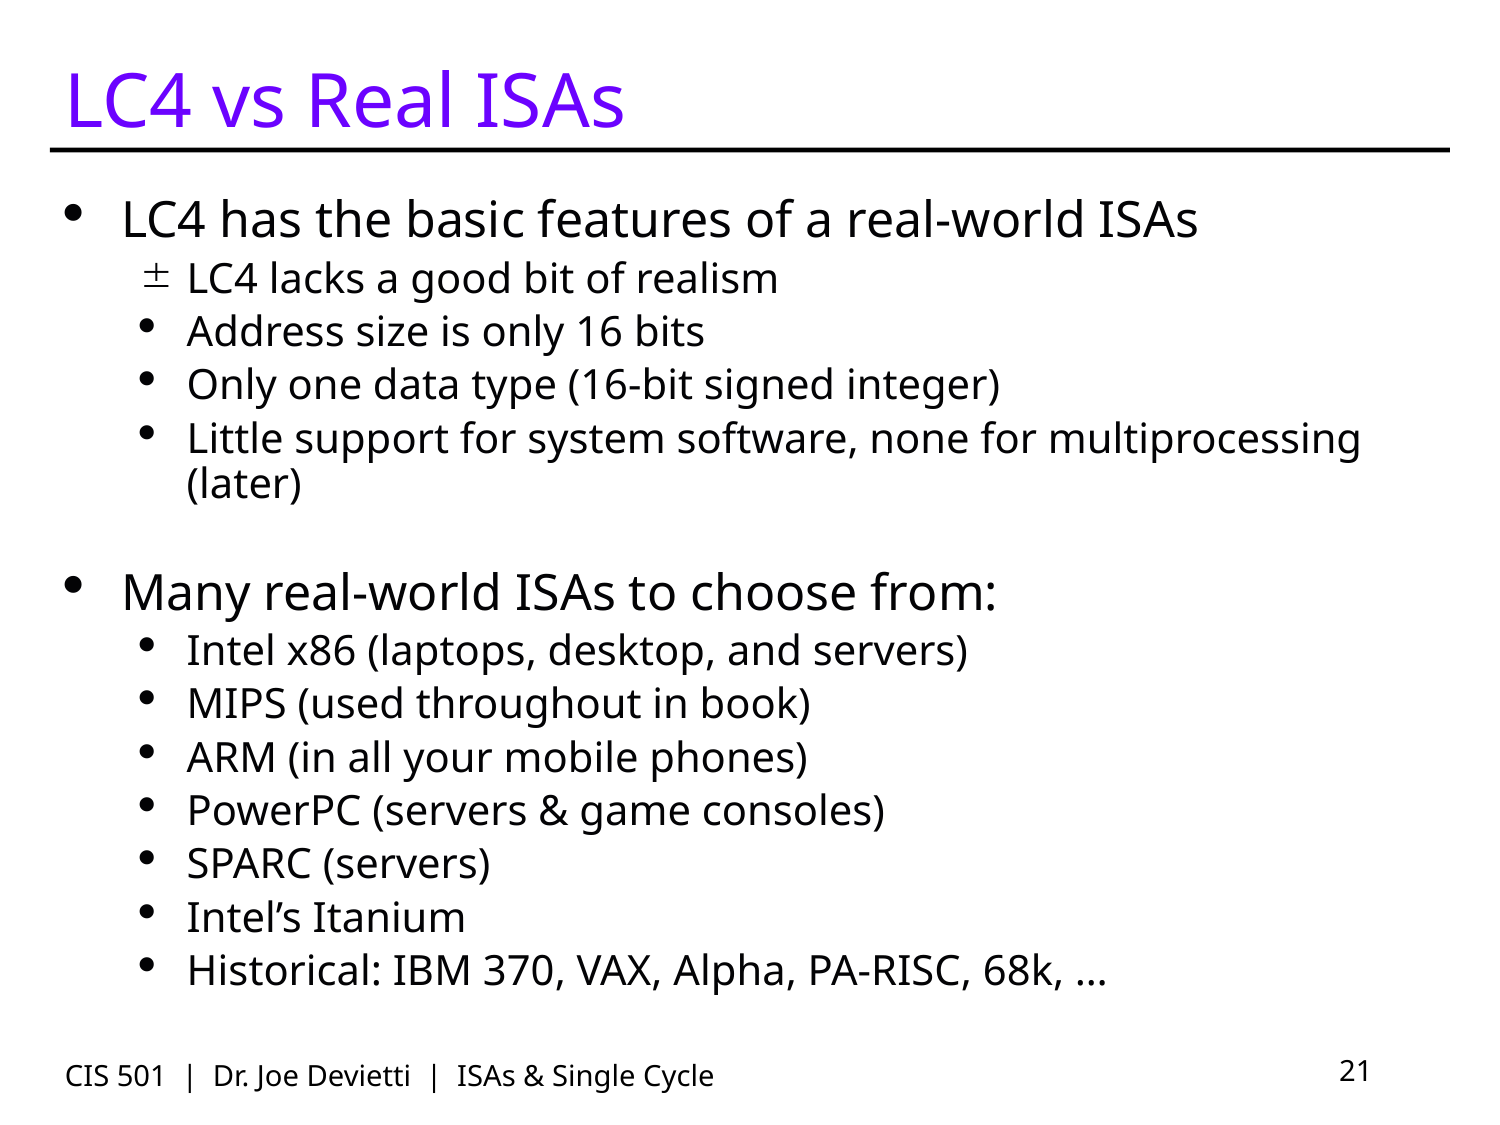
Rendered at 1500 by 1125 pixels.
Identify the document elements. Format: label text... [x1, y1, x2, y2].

text_box <number> [1074, 1050, 1388, 1100]
text_box LC4 has the basic features of a real-world ISAs LC4 lacks a good bit of realism Address size is only 16 bits Only one data type (16-bit signed integer) Little support for system software, none for multiprocessing (later) Many real-world ISAs to choose from: Intel x86 (laptops, desktop, and servers) MIPS (used throughout in book) ARM (in all your mobile phones) PowerPC (servers & game consoles) SPARC (servers) Intel’s Itanium Historical: IBM 370, VAX, Alpha, PA-RISC, 68k, … [49, 187, 1450, 1050]
text_box LC4 vs Real ISAs [49, 37, 1375, 150]
text_box CIS 501 | Dr. Joe Devietti | ISAs & Single Cycle [49, 1050, 988, 1100]
